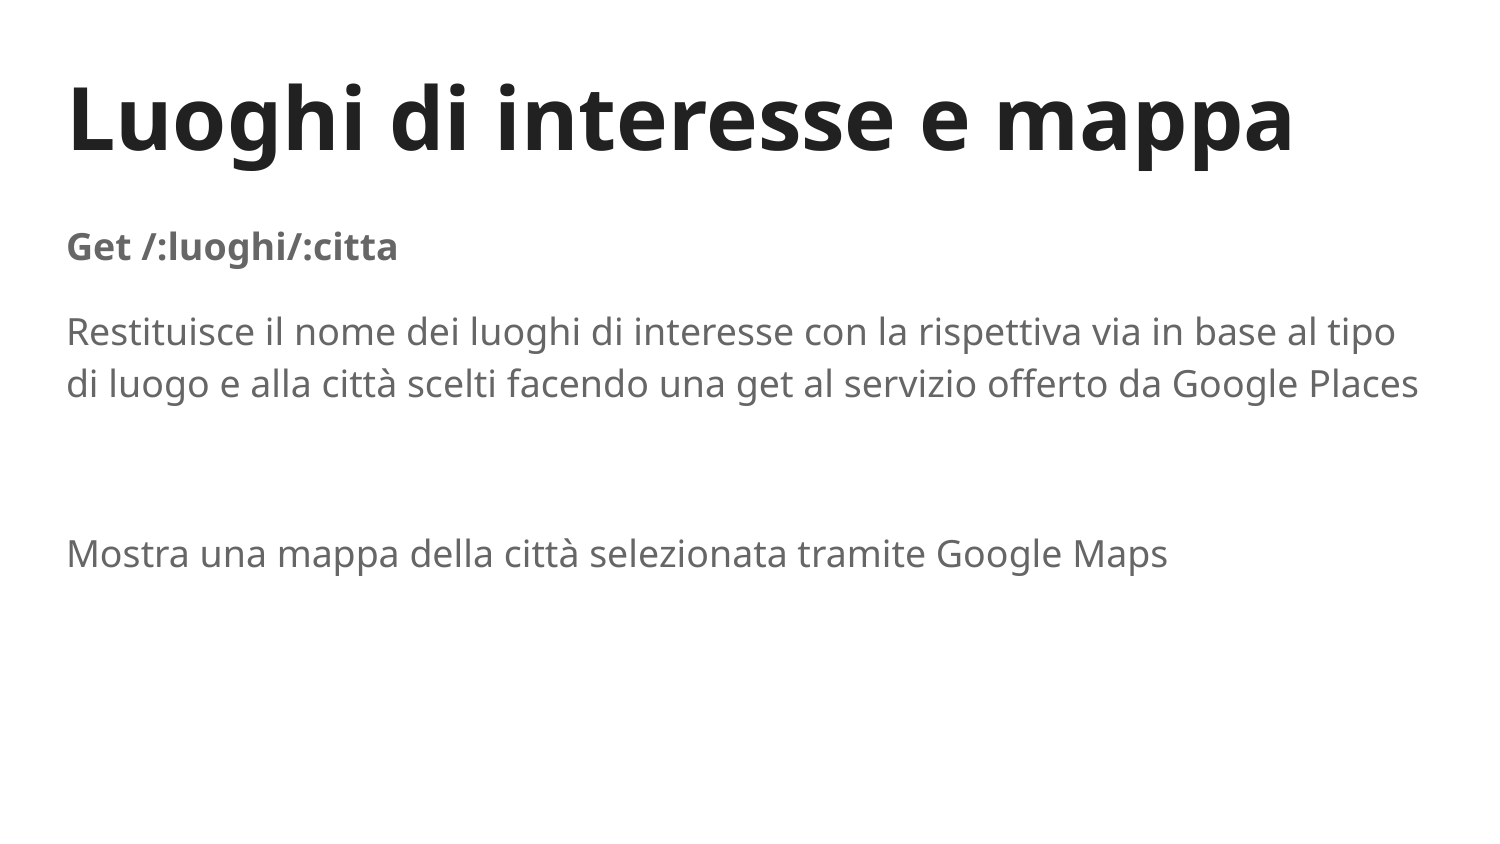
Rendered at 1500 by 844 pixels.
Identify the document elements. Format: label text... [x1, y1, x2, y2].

list Get /:luoghi/:citta Restituisce il nome dei luoghi di interesse con la rispettiva via in base al tipo di luogo e alla città scelti facendo una get al servizio offerto da Google Places Mostra una mappa della città selezionata tramite Google Maps [51, 201, 1449, 750]
title Luoghi di interesse e mappa [51, 48, 1449, 180]
